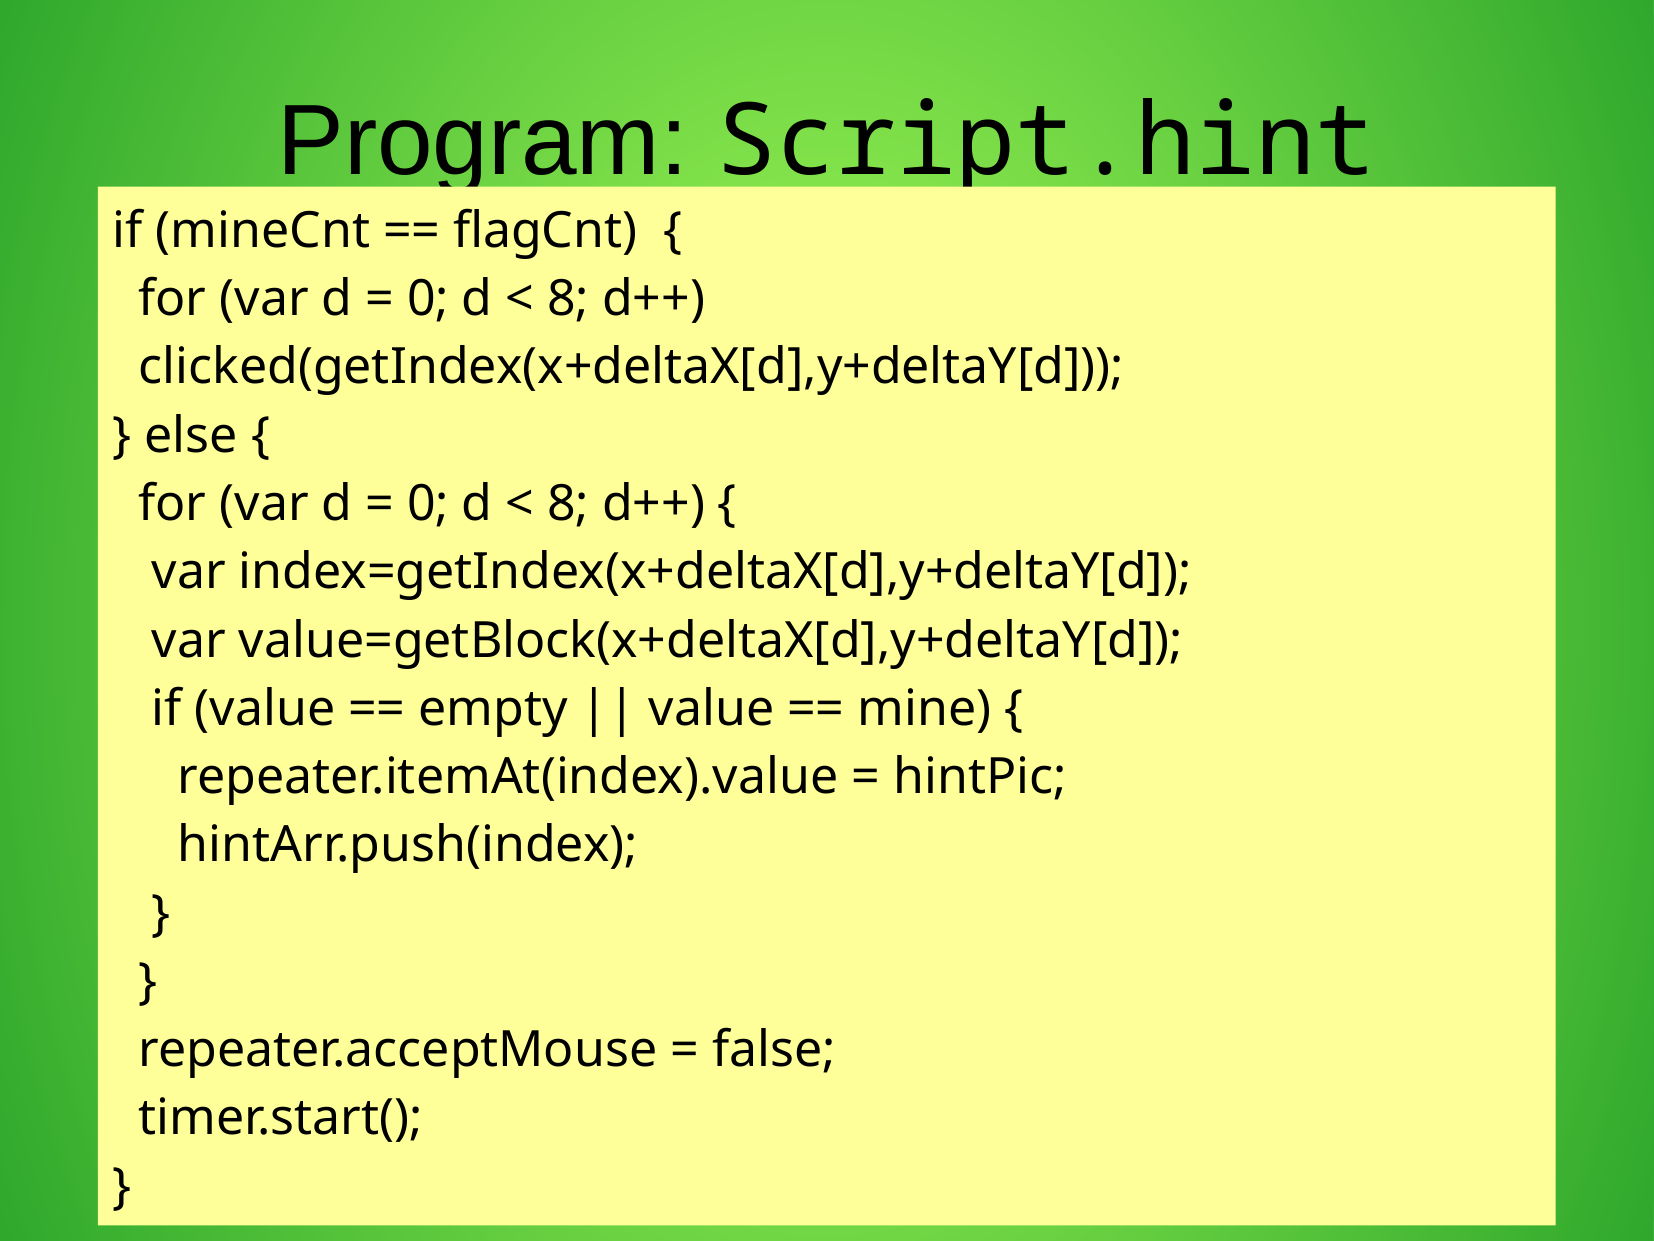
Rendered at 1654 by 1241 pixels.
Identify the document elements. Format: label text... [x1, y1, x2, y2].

text_box Program: Script.hint [130, 60, 1524, 186]
text_box if (mineCnt == flagCnt) { for (var d = 0; d < 8; d++) clicked(getIndex(x+deltaX[d],y+deltaY[d])); } else { for (var d = 0; d < 8; d++) { var index=getIndex(x+deltaX[d],y+deltaY[d]); var value=getBlock(x+deltaX[d],y+deltaY[d]); if (value == empty || value == mine) { repeater.itemAt(index).value = hintPic; hintArr.push(index); } } repeater.acceptMouse = false; timer.start(); } [97, 186, 1556, 1101]
